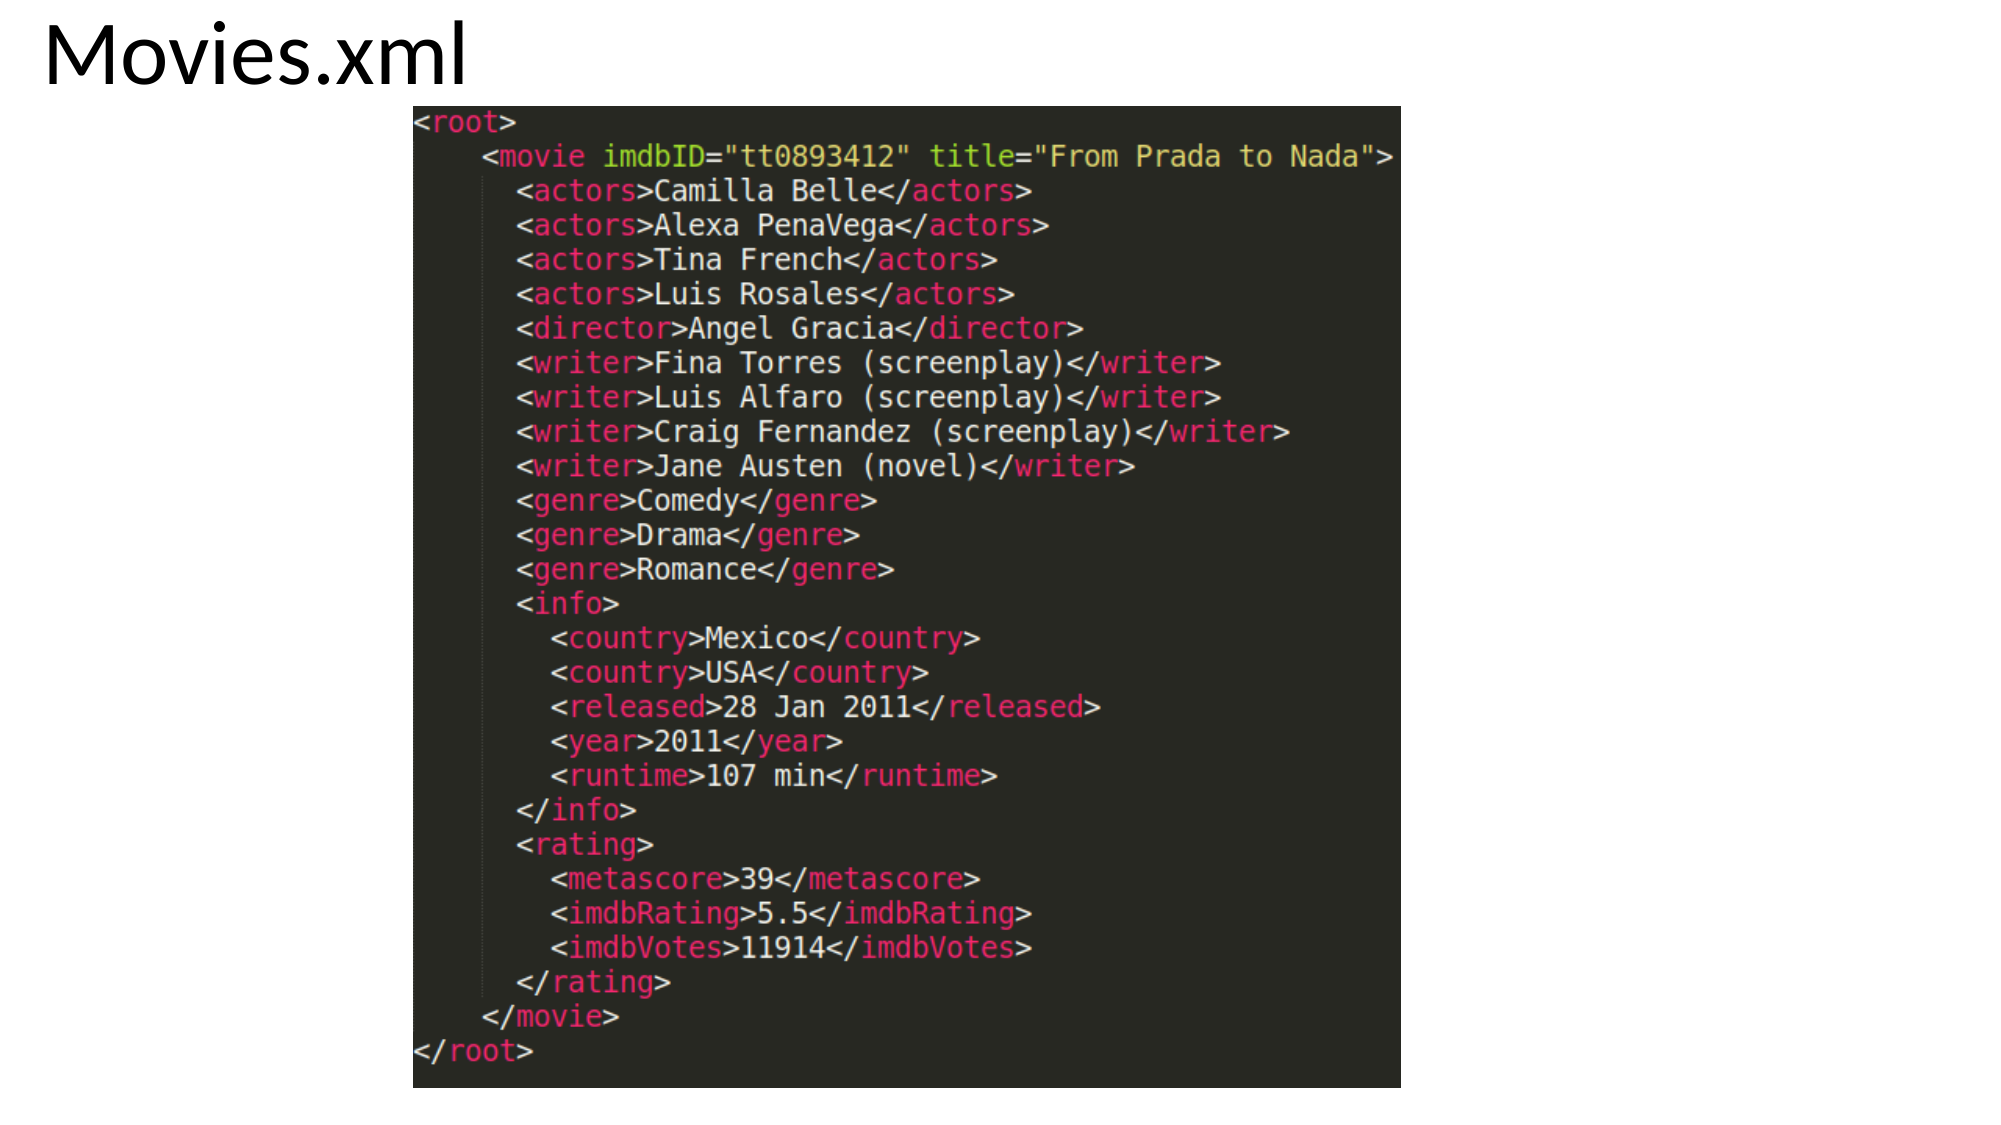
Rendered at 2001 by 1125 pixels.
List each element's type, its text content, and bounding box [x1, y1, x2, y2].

text_box Movies.xml [27, 16, 780, 94]
picture [413, 106, 1401, 1088]
